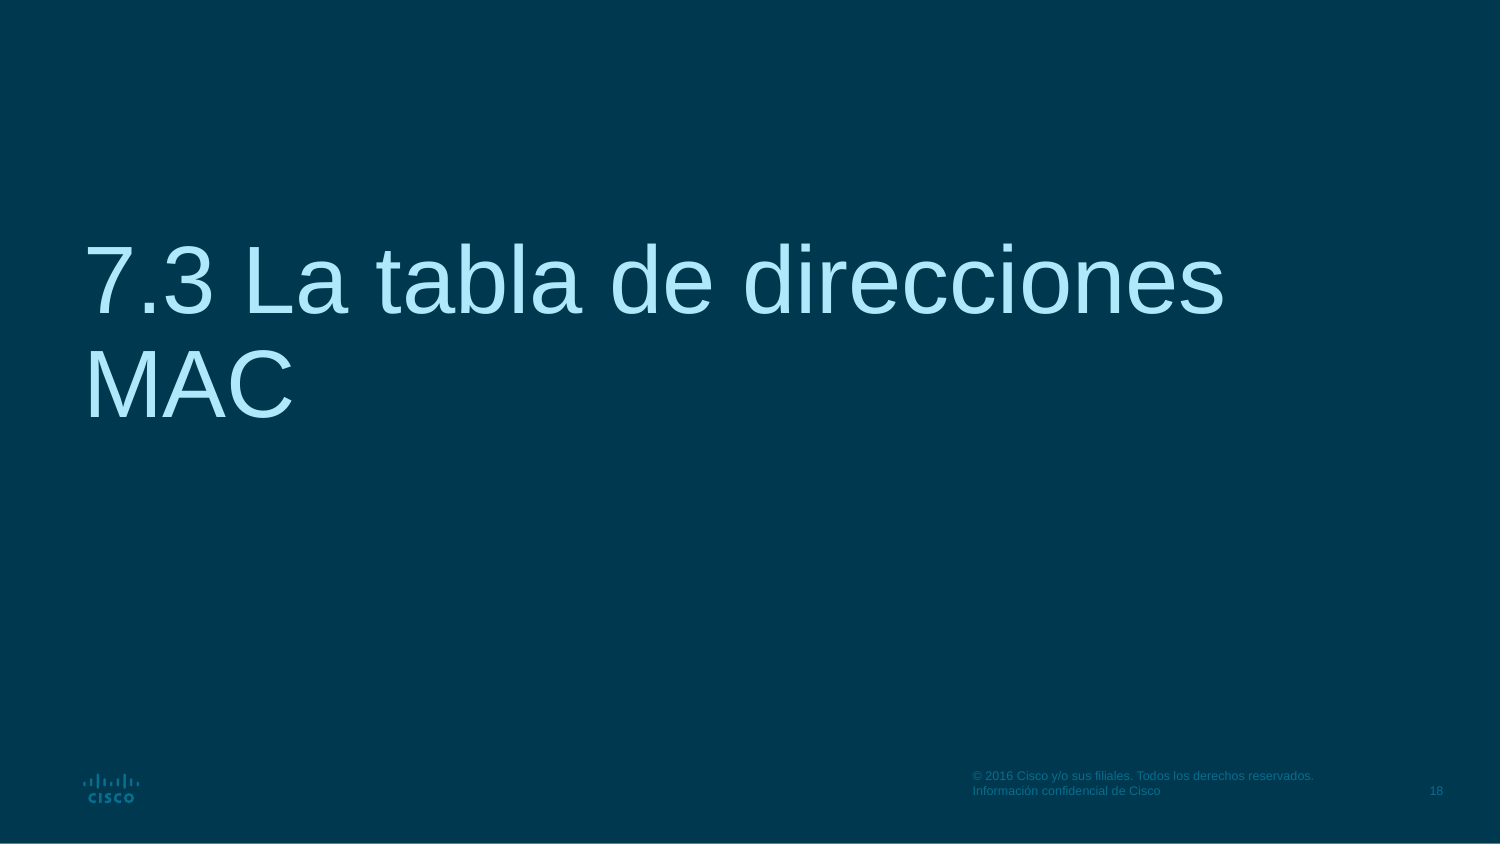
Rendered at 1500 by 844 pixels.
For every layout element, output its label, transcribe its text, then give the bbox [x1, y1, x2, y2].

title 7.3 La tabla de direcciones MAC [68, 293, 1356, 446]
